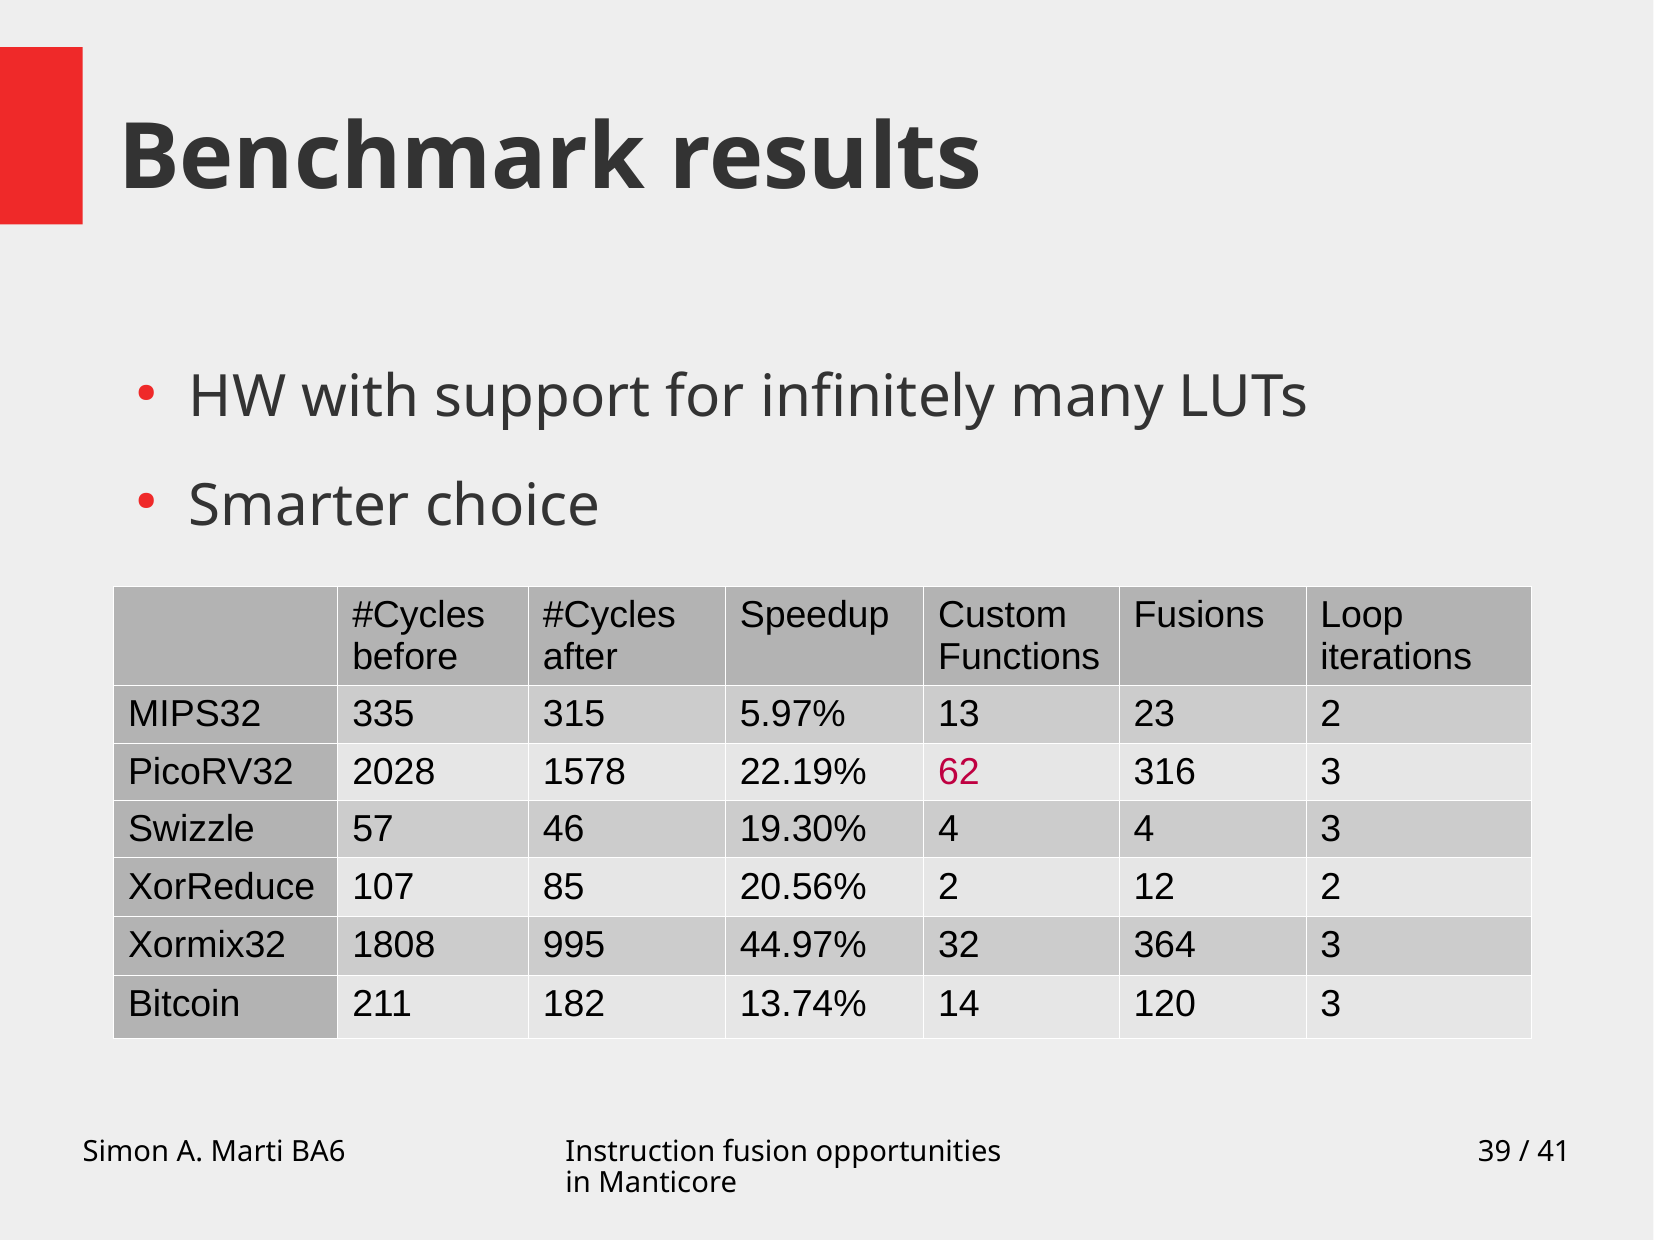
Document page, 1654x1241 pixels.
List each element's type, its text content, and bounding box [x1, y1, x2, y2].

table_cell 57 [338, 801, 528, 857]
table_cell Swizzle [114, 801, 337, 857]
table_cell 14 [924, 976, 1119, 1038]
table_cell 23 [1120, 686, 1306, 743]
table_cell 2 [924, 858, 1119, 916]
table_cell 3 [1307, 744, 1531, 800]
title Benchmark results [118, 49, 1571, 257]
table_cell 335 [338, 686, 528, 743]
table_cell 4 [1120, 801, 1306, 857]
table_header Fusions [1120, 587, 1306, 685]
table_cell PicoRV32 [114, 744, 337, 800]
table_cell 2 [1307, 686, 1531, 743]
table_cell 316 [1120, 744, 1306, 800]
table_cell 5.97% [726, 686, 923, 743]
table_cell 3 [1307, 917, 1531, 975]
table_header #Cycles after [529, 587, 725, 685]
table_header Custom Functions [924, 587, 1119, 685]
table_cell MIPS32 [114, 686, 337, 743]
table_cell 22.19% [726, 744, 923, 800]
table_cell 2 [1307, 858, 1531, 916]
table_cell 120 [1120, 976, 1306, 1038]
table_header [114, 587, 337, 685]
table_cell Bitcoin [114, 976, 337, 1038]
table_cell 32 [924, 917, 1119, 975]
table_cell 1808 [338, 917, 528, 975]
table_cell 182 [529, 976, 725, 1038]
table_cell 19.30% [726, 801, 923, 857]
table_cell 3 [1307, 976, 1531, 1038]
table_cell 3 [1307, 801, 1531, 857]
table_cell 1578 [529, 744, 725, 800]
table_cell XorReduce [114, 858, 337, 916]
table_cell 85 [529, 858, 725, 916]
list HW with support for infinitely many LUTs Smarter choice [118, 354, 1536, 1074]
table_cell 62 [924, 744, 1119, 800]
table_cell 12 [1120, 858, 1306, 916]
table_cell 46 [529, 801, 725, 857]
table_cell 13.74% [726, 976, 923, 1038]
table_header Loop iterations [1307, 587, 1531, 685]
table_cell 995 [529, 917, 725, 975]
table_cell 2028 [338, 744, 528, 800]
table_cell 211 [338, 976, 528, 1038]
table_cell 44.97% [726, 917, 923, 975]
table_header #Cycles before [338, 587, 528, 685]
table_cell 107 [338, 858, 528, 916]
table_cell Xormix32 [114, 917, 337, 975]
table_header Speedup [726, 587, 923, 685]
table_cell 315 [529, 686, 725, 743]
table_cell 20.56% [726, 858, 923, 916]
table_cell 4 [924, 801, 1119, 857]
table_cell 364 [1120, 917, 1306, 975]
table_cell 13 [924, 686, 1119, 743]
